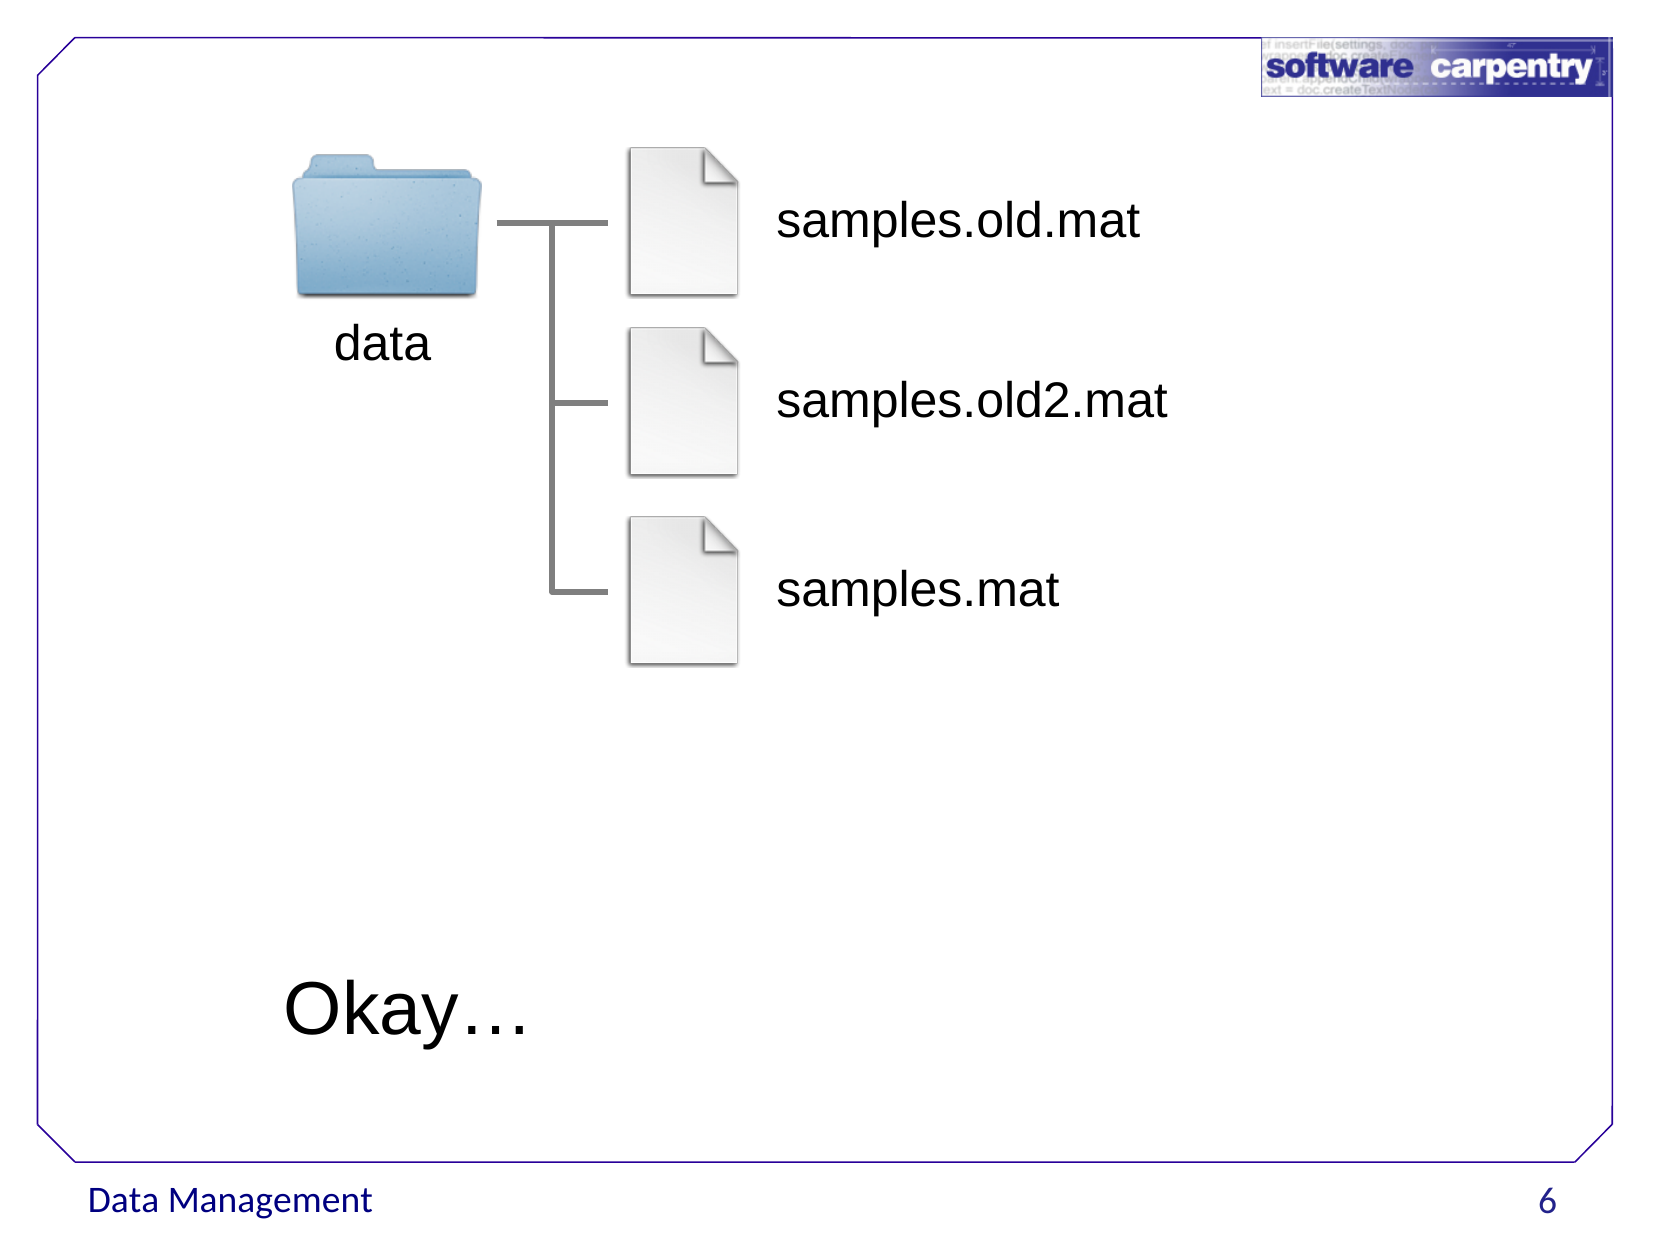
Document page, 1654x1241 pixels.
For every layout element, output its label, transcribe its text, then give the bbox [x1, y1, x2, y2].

text_box <number> [1185, 1168, 1572, 1235]
text_box samples.mat [761, 553, 1167, 626]
picture [607, 516, 759, 668]
picture [277, 128, 497, 308]
picture [607, 147, 759, 299]
text_box samples.old.mat [761, 185, 1167, 257]
text_box data [269, 308, 497, 380]
picture [1261, 37, 1613, 97]
picture [607, 327, 759, 479]
text_box Okay… [269, 960, 1130, 1060]
text_box samples.old2.mat [761, 364, 1234, 437]
